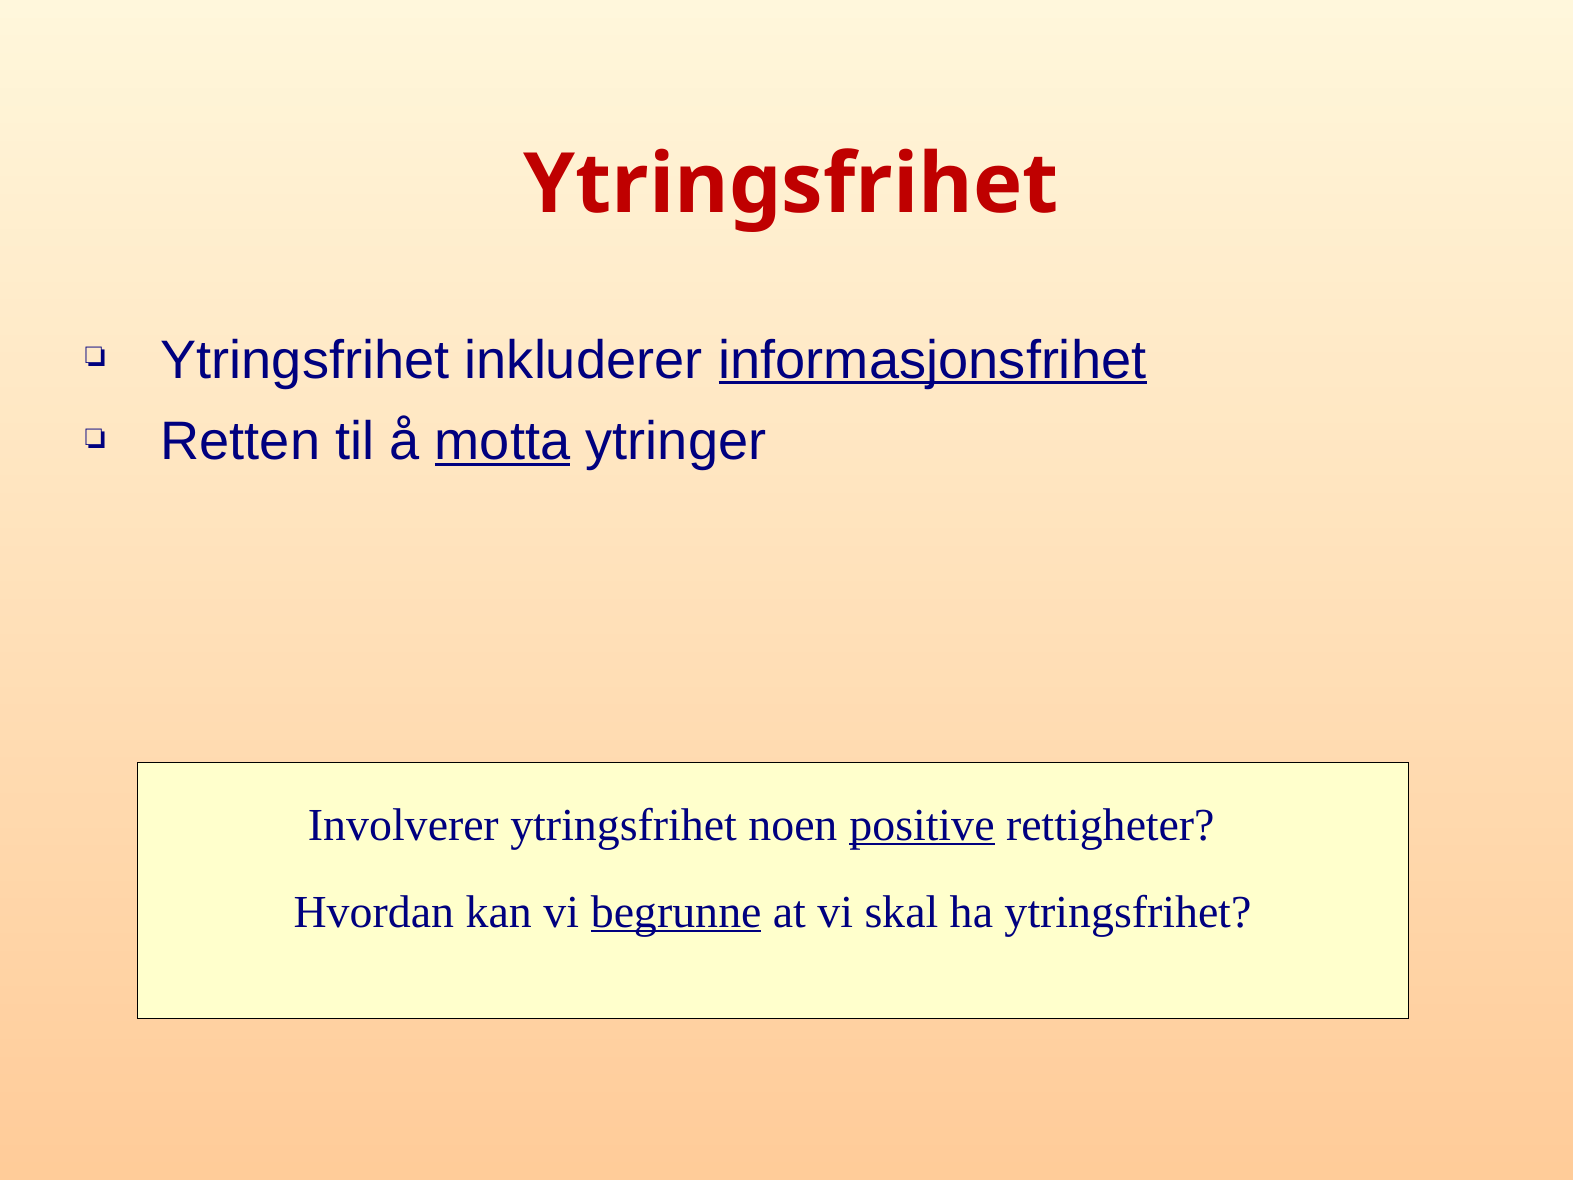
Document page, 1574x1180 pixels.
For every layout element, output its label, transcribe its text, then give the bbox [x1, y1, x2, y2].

list Ytringsfrihet inkluderer informasjonsfrihet Retten til å motta ytringer [85, 336, 1539, 1170]
text_box Involverer ytringsfrihet noen positive rettigheter? Hvordan kan vi begrunne at vi skal ha ytringsfrihet? [137, 762, 1409, 1019]
title Ytringsfrihet [39, 54, 1543, 309]
